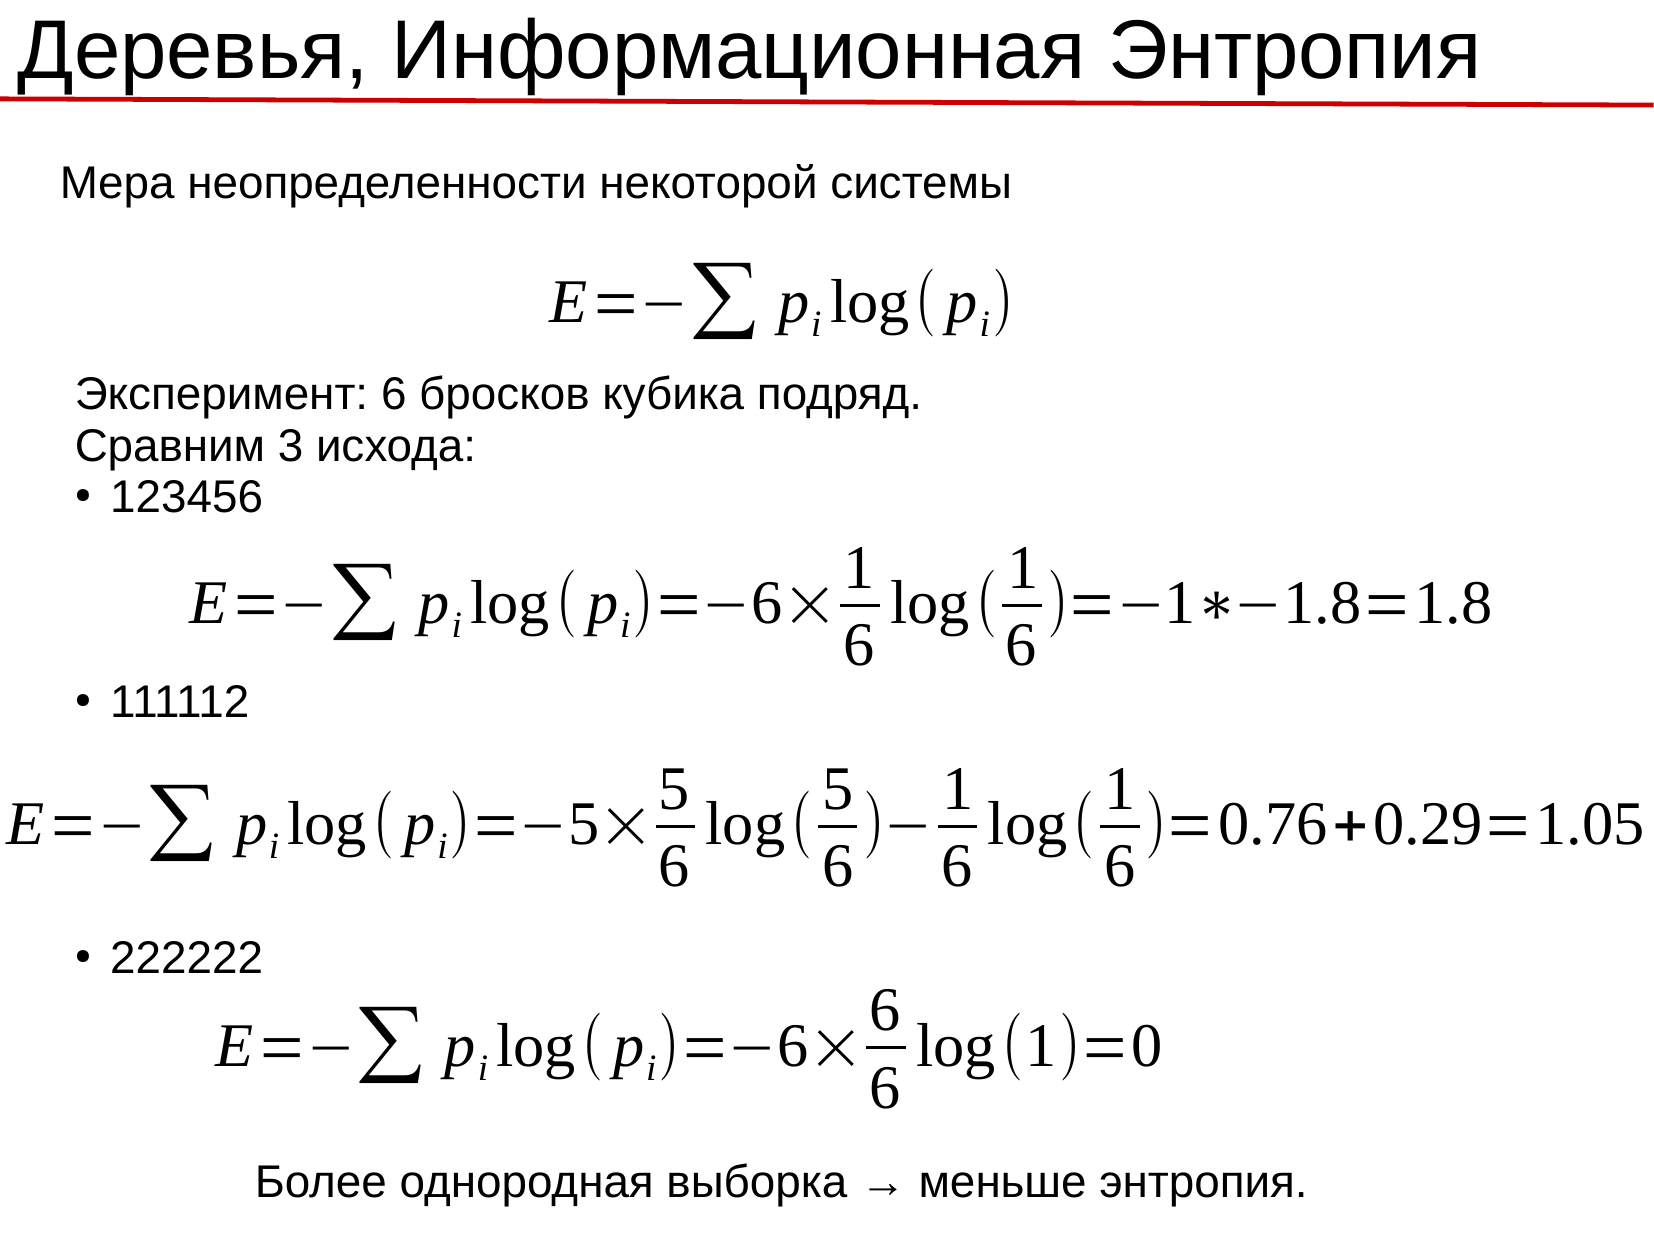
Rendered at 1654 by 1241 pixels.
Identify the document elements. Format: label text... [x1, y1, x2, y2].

text_box Более однородная выборка → меньше энтропия. [240, 1148, 1336, 1216]
title Деревья, Информационная Энтропия [17, 0, 1606, 143]
chart [0, 753, 1652, 901]
text_box Эксперимент: 6 бросков кубика подряд. Сравним 3 исхода: 123456 111112 222222 [60, 360, 1396, 753]
chart [180, 532, 1500, 680]
chart [540, 258, 1020, 346]
text_box Эксперимент: 6 бросков кубика подряд. Сравним 3 исхода: 123456 111112 222222 [60, 901, 1396, 991]
text_box Мера неопределенности некоторой системы [45, 150, 1246, 217]
chart [206, 975, 1170, 1122]
